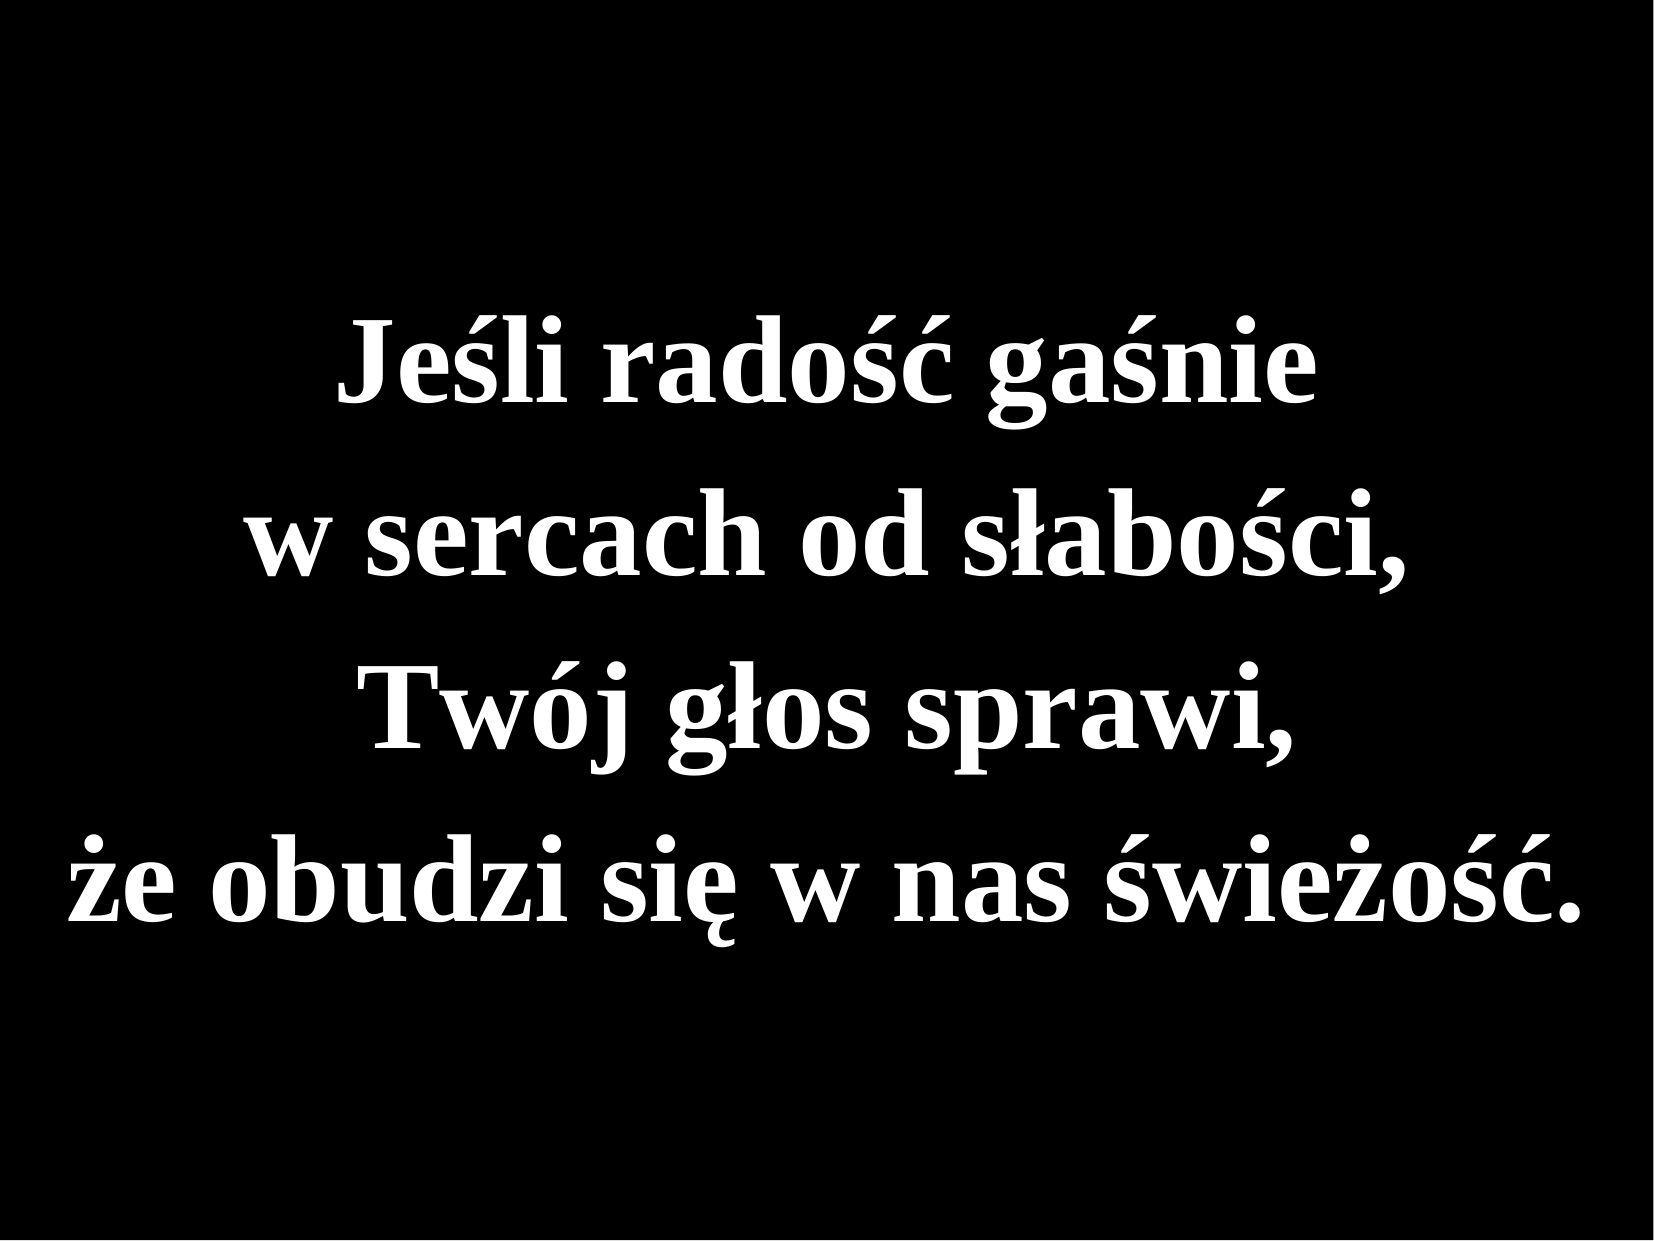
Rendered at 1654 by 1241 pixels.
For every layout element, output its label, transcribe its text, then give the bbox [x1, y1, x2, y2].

title Jeśli radość gaśnie ppp w sercach od słabości, ppp Twój głos sprawi, ppp że obudzi się w nas świeżość. [0, 0, 1654, 1241]
